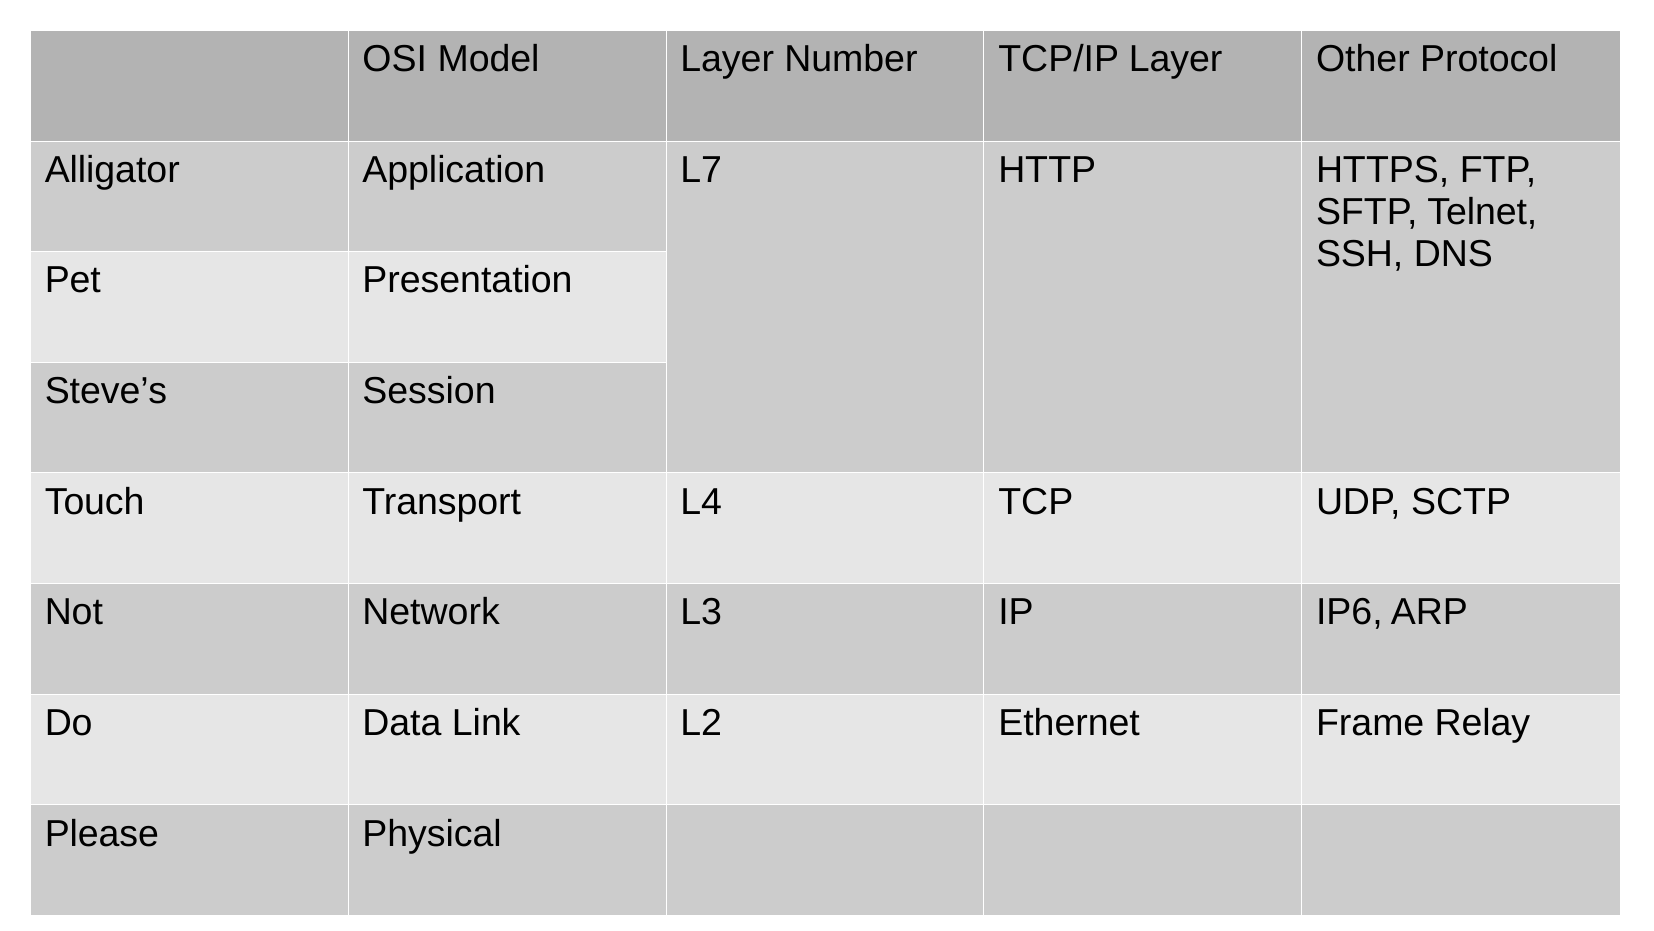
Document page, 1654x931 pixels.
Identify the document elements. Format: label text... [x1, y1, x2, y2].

table_cell [984, 805, 1301, 915]
table_cell Application [349, 142, 666, 251]
table_cell Transport [349, 473, 666, 583]
table_cell [1302, 805, 1620, 915]
table_cell HTTPS, FTP, SFTP, Telnet, SSH, DNS [1302, 142, 1620, 472]
table_cell Network [349, 584, 666, 694]
table_cell Please [31, 805, 348, 915]
table_cell L3 [667, 584, 983, 694]
table_cell L7 [667, 142, 983, 472]
table_cell Presentation [349, 252, 666, 362]
table_cell TCP [984, 473, 1301, 583]
table_cell UDP, SCTP [1302, 473, 1620, 583]
table_cell [667, 805, 983, 915]
table_cell L2 [667, 695, 983, 804]
table_header Layer Number [667, 31, 983, 141]
table_cell Alligator [31, 142, 348, 251]
table_cell Pet [31, 252, 348, 362]
table_header Other Protocol [1302, 31, 1620, 141]
table_cell IP [984, 584, 1301, 694]
table_cell Steve’s [31, 363, 348, 472]
table_cell Ethernet [984, 695, 1301, 804]
table_cell Data Link [349, 695, 666, 804]
table_cell Session [349, 363, 666, 472]
table_cell Frame Relay [1302, 695, 1620, 804]
table_header [31, 31, 348, 141]
table_cell Touch [31, 473, 348, 583]
table_cell IP6, ARP [1302, 584, 1620, 694]
table_cell Not [31, 584, 348, 694]
table_header TCP/IP Layer [984, 31, 1301, 141]
table_cell Physical [349, 805, 666, 915]
table_cell L4 [667, 473, 983, 583]
table_cell HTTP [984, 142, 1301, 472]
table_cell Do [31, 695, 348, 804]
table_header OSI Model [349, 31, 666, 141]
